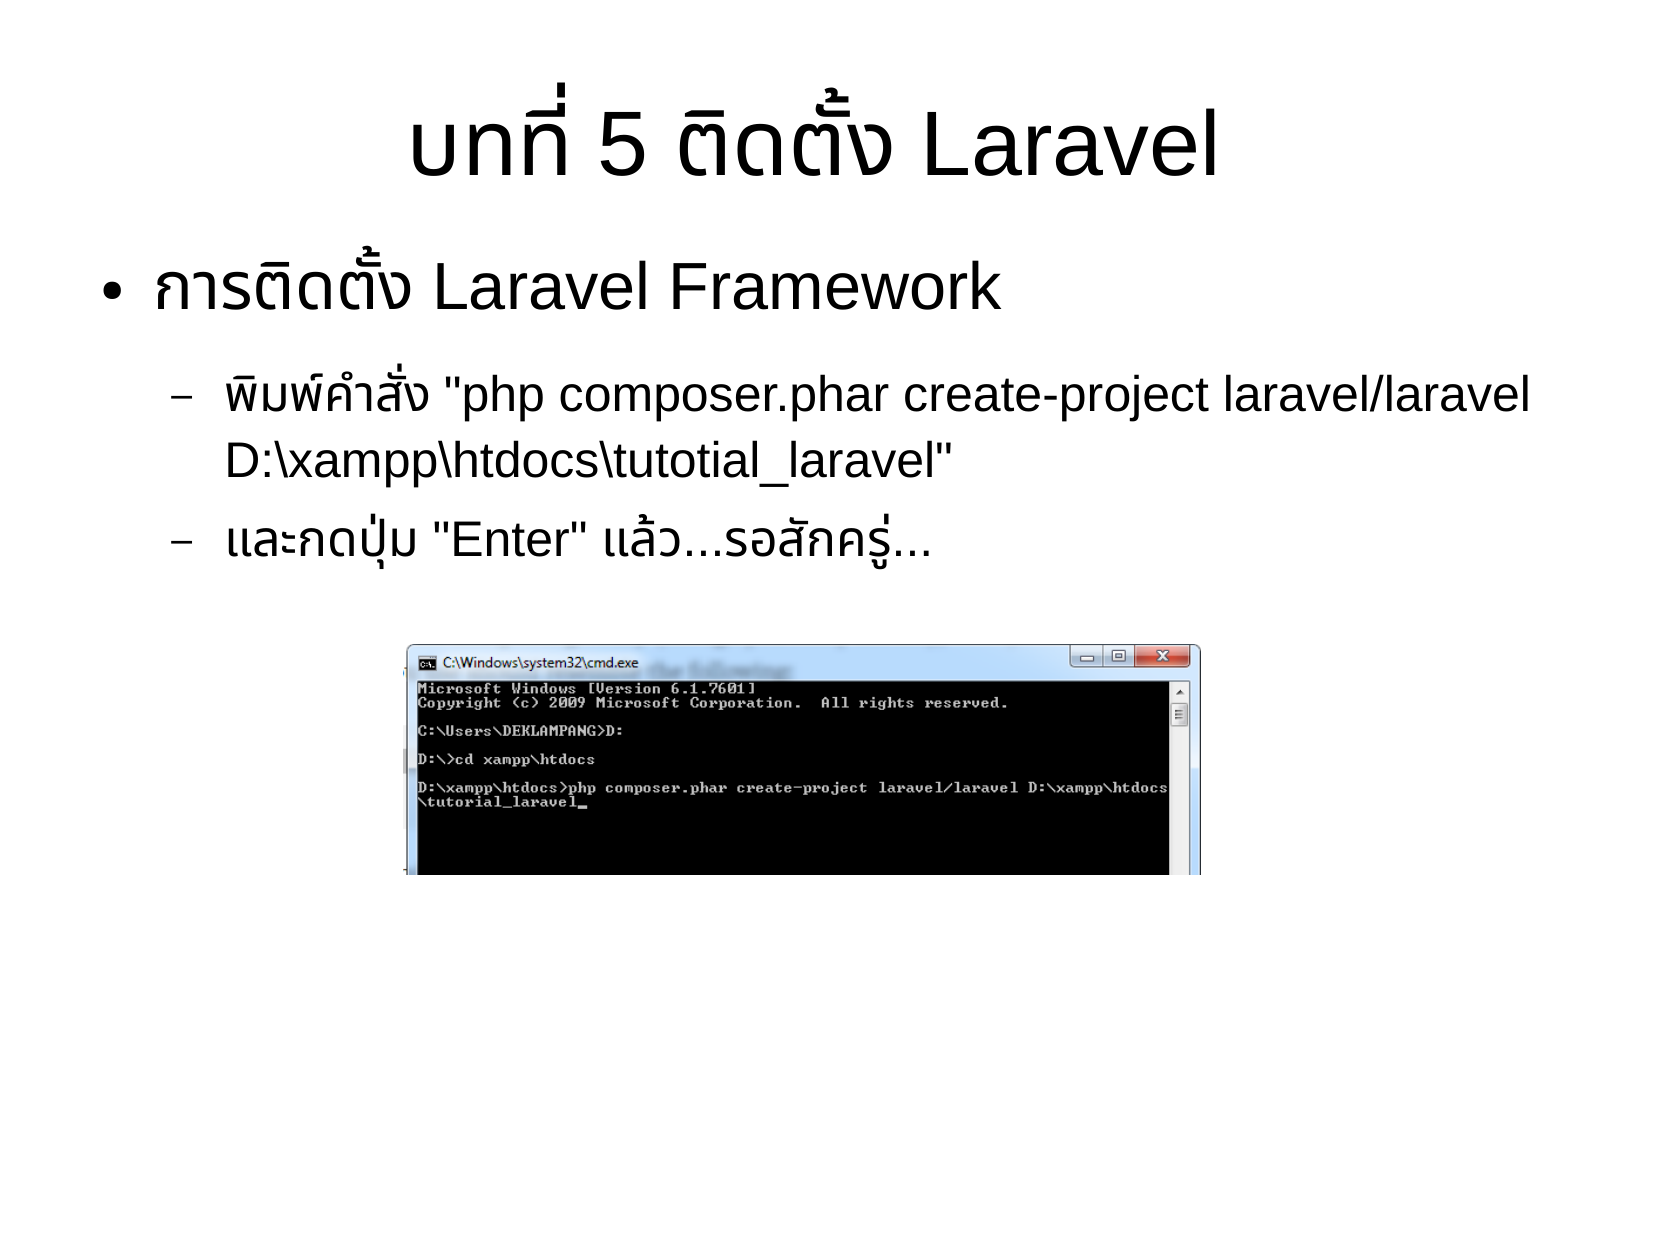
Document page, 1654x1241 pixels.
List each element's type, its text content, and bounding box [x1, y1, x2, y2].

picture [403, 644, 1201, 875]
title บทที่ 5 ติดตั้ง Laravel [82, 49, 1571, 248]
list การติดตั้ง Laravel Framework พิมพ์คำสั่ง "php composer.phar create-project laravel/laravel D:\xampp\htdocs\tutotial_laravel" และกดปุ่ม "Enter" แล้ว...รอสักครู่... [82, 248, 1571, 969]
